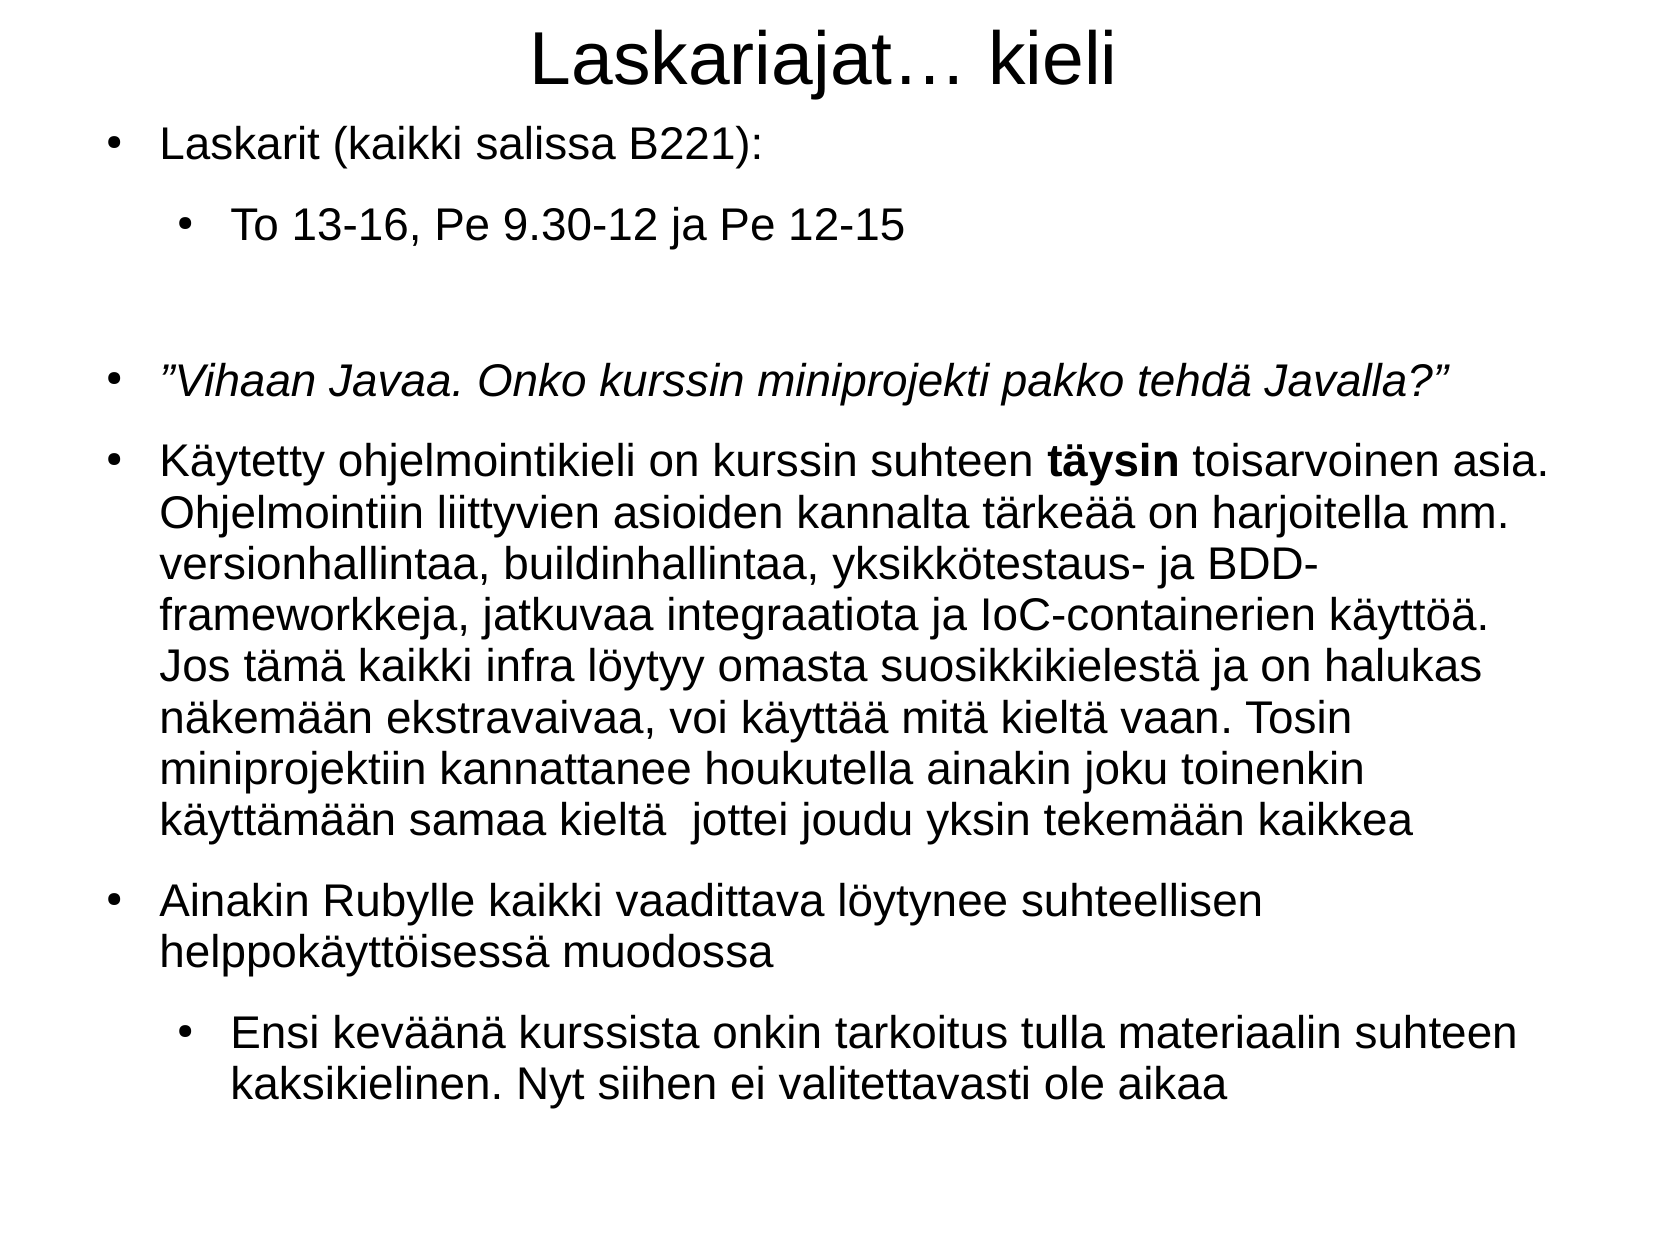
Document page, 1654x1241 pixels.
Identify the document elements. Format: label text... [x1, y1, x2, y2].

title Laskariajat… kieli [82, 0, 1565, 119]
list Laskarit (kaikki salissa B221): To 13-16, Pe 9.30-12 ja Pe 12-15 ”Vihaan Javaa. Onko kurssin miniprojekti pakko tehdä Javalla?” Käytetty ohjelmointikieli on kurssin suhteen täysin toisarvoinen asia. Ohjelmointiin liittyvien asioiden kannalta tärkeää on harjoitella mm. versionhallintaa, buildinhallintaa, yksikkötestaus- ja BDD-frameworkkeja, jatkuvaa integraatiota ja IoC-containerien käyttöä. Jos tämä kaikki infra löytyy omasta suosikkikielestä ja on halukas näkemään ekstravaivaa, voi käyttää mitä kieltä vaan. Tosin miniprojektiin kannattanee houkutella ainakin joku toinenkin käyttämään samaa kieltä jottei joudu yksin tekemään kaikkea Ainakin Rubylle kaikki vaadittava löytynee suhteellisen helppokäyttöisessä muodossa Ensi keväänä kurssista onkin tarkoitus tulla materiaalin suhteen kaksikielinen. Nyt siihen ei valitettavasti ole aikaa [88, 118, 1571, 1152]
